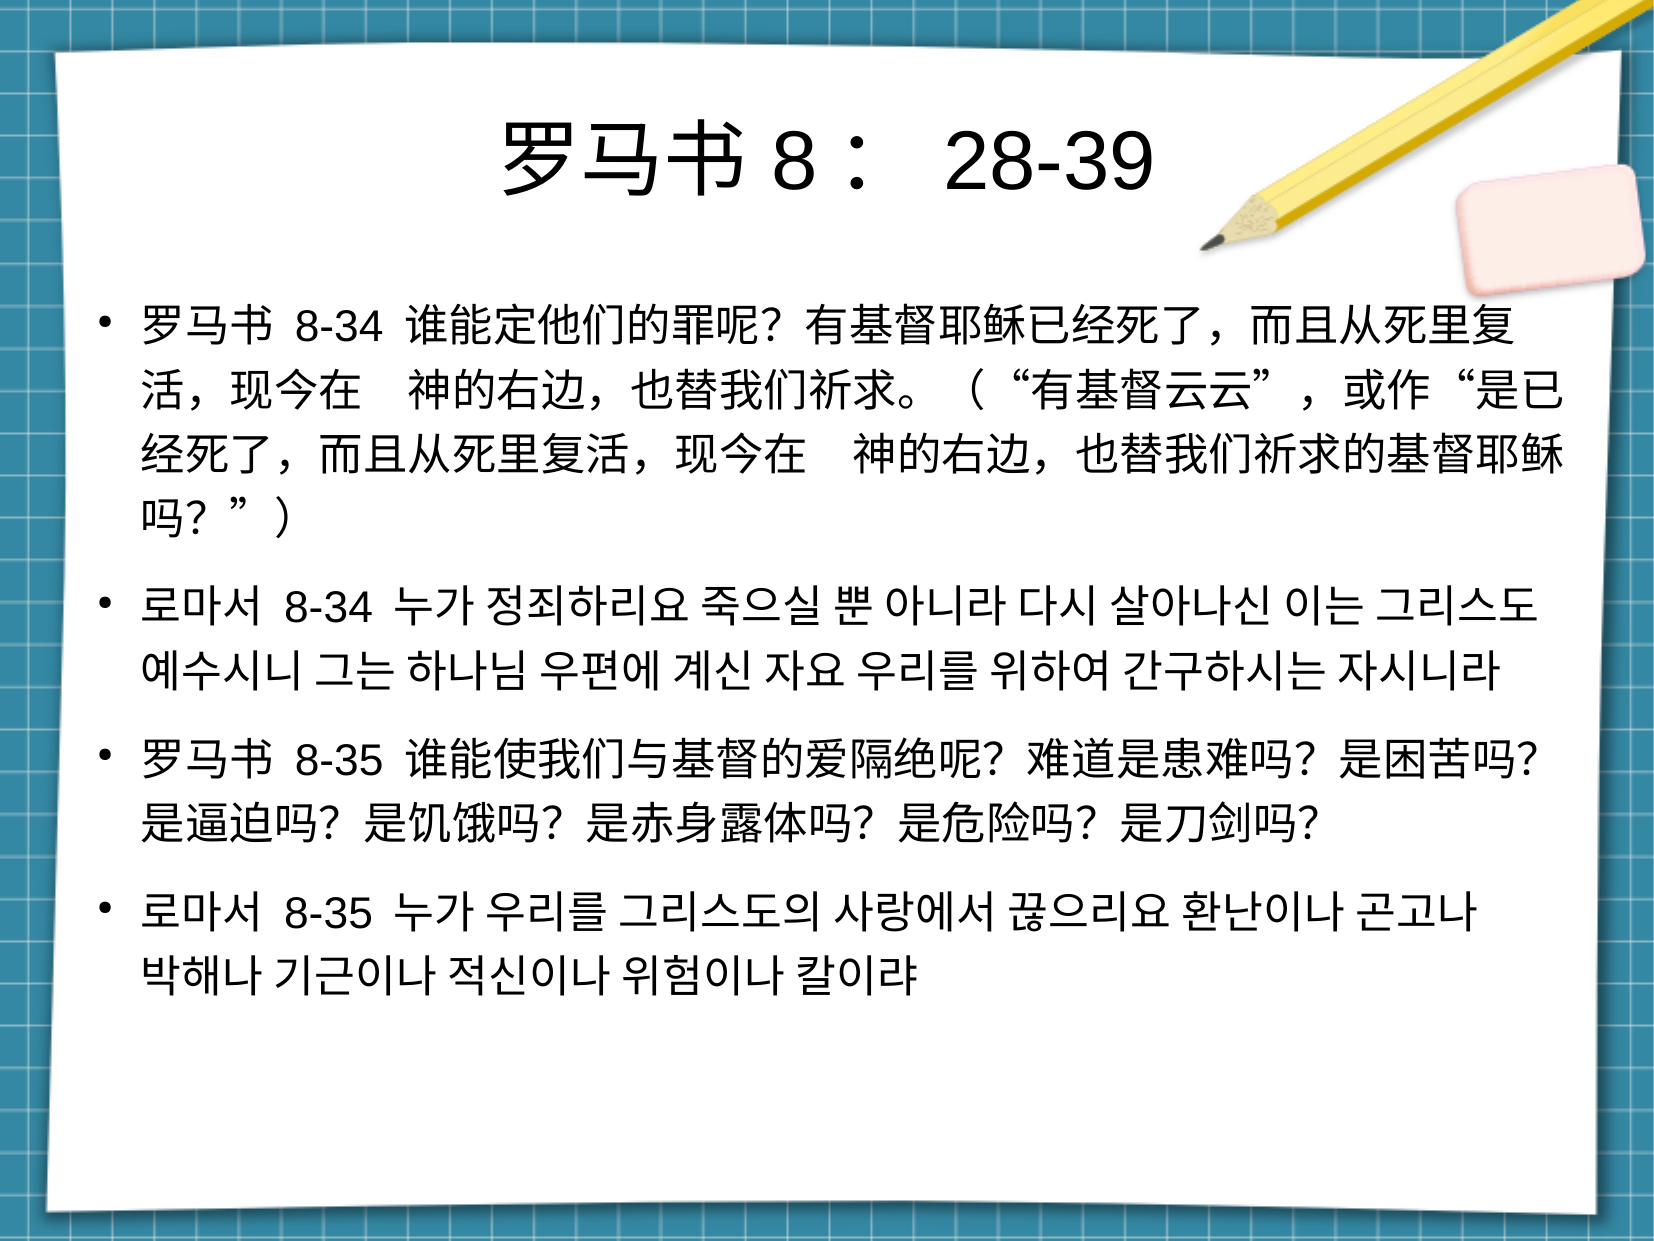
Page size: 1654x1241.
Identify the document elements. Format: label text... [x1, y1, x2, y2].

title 罗马书8：28-39 [82, 49, 1571, 257]
list 罗马书 8-34 谁能定他们的罪呢？有基督耶稣已经死了，而且从死里复活，现今在 神的右边，也替我们祈求。（“有基督云云”，或作“是已经死了，而且从死里复活，现今在 神的右边，也替我们祈求的基督耶稣吗？”） 로마서 8-34 누가 정죄하리요 죽으실 뿐 아니라 다시 살아나신 이는 그리스도 예수시니 그는 하나님 우편에 계신 자요 우리를 위하여 간구하시는 자시니라 罗马书 8-35 谁能使我们与基督的爱隔绝呢？难道是患难吗？是困苦吗？是逼迫吗？是饥饿吗？是赤身露体吗？是危险吗？是刀剑吗？ 로마서 8-35 누가 우리를 그리스도의 사랑에서 끊으리요 환난이나 곤고나 박해나 기근이나 적신이나 위험이나 칼이랴 [82, 290, 1571, 1010]
picture [0, 0, 1654, 1241]
